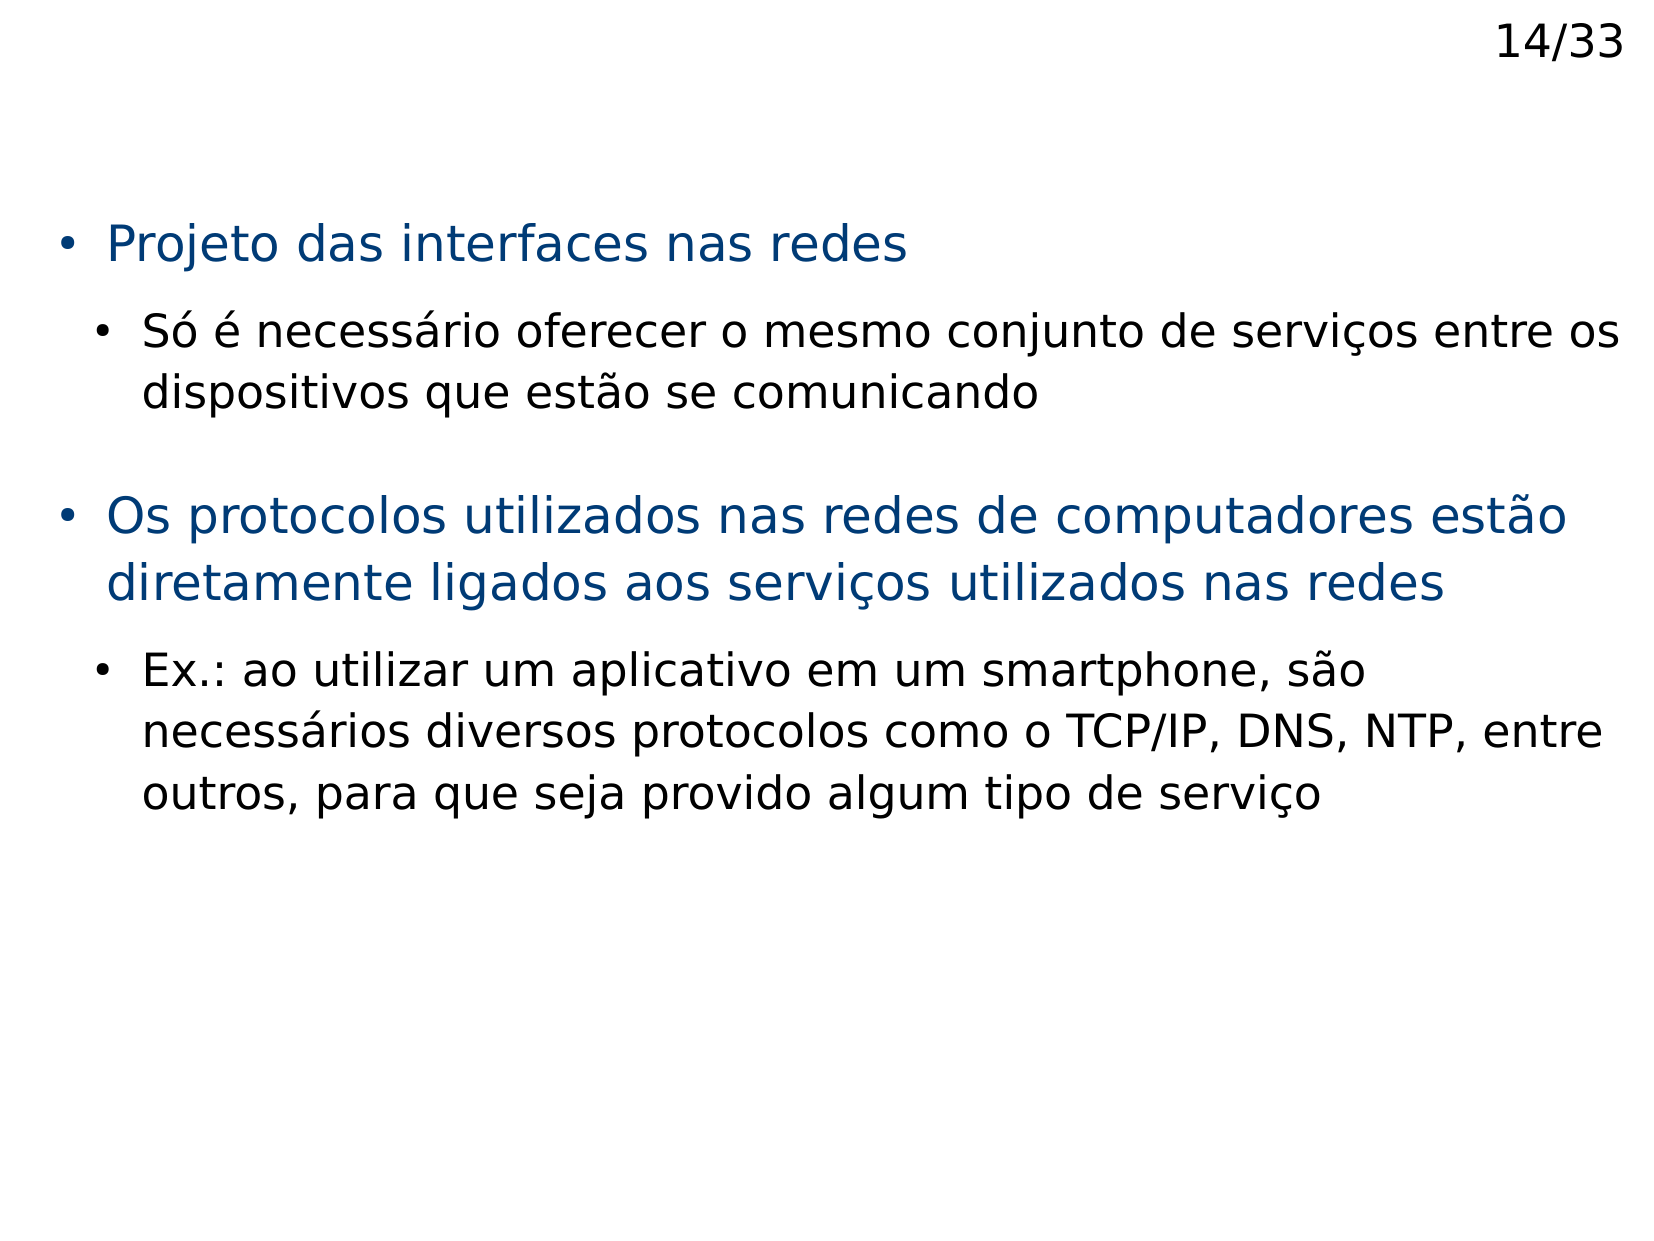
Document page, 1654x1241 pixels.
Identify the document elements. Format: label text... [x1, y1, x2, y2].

list Projeto das interfaces nas redes Só é necessário oferecer o mesmo conjunto de serviços entre os dispositivos que estão se comunicando Os protocolos utilizados nas redes de computadores estão diretamente ligados aos serviços utilizados nas redes Ex.: ao utilizar um aplicativo em um smartphone, são necessários diversos protocolos como o TCP/IP, DNS, NTP, entre outros, para que seja provido algum tipo de serviço [59, 206, 1625, 1211]
